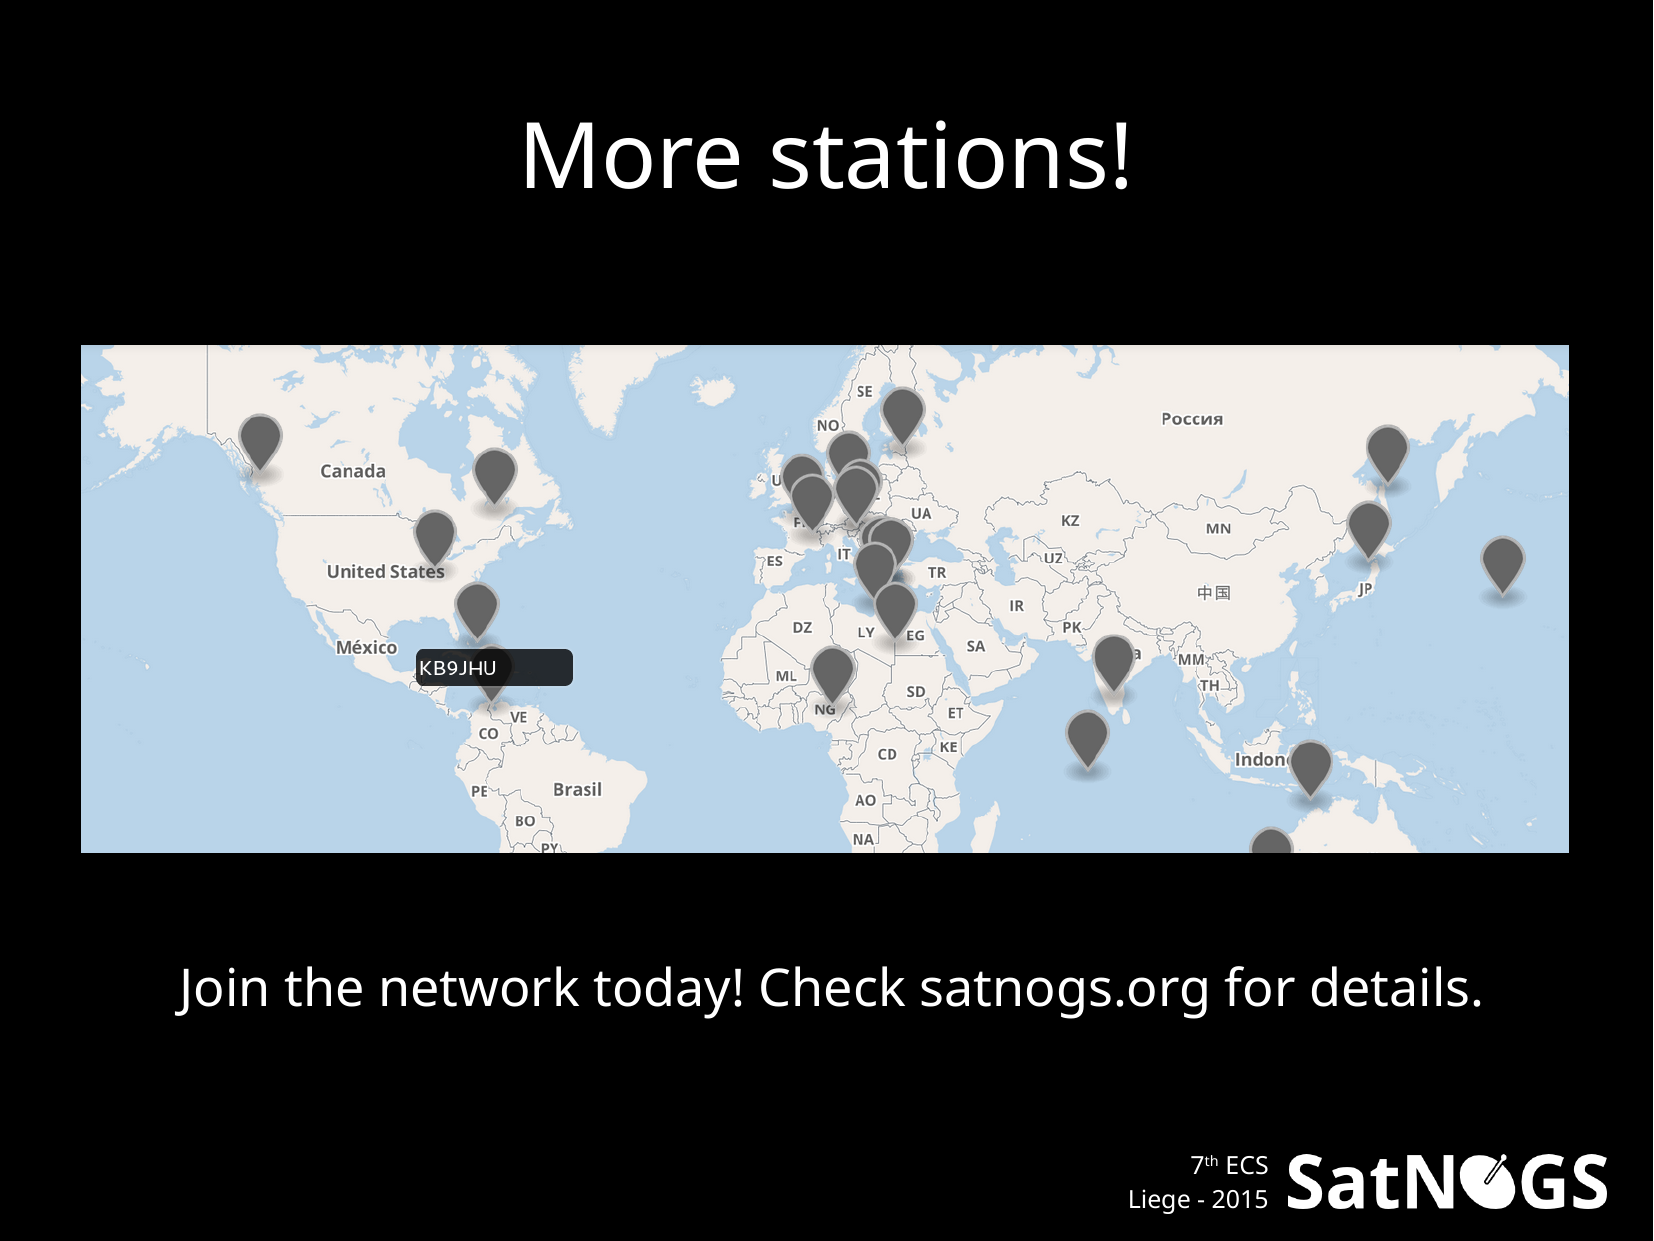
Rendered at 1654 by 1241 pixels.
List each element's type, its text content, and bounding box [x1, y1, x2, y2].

title More stations! [82, 49, 1571, 257]
text_box Join the network today! Check satnogs.org for details. [120, 943, 1546, 1029]
picture [1288, 1154, 1607, 1209]
picture [81, 345, 1569, 853]
